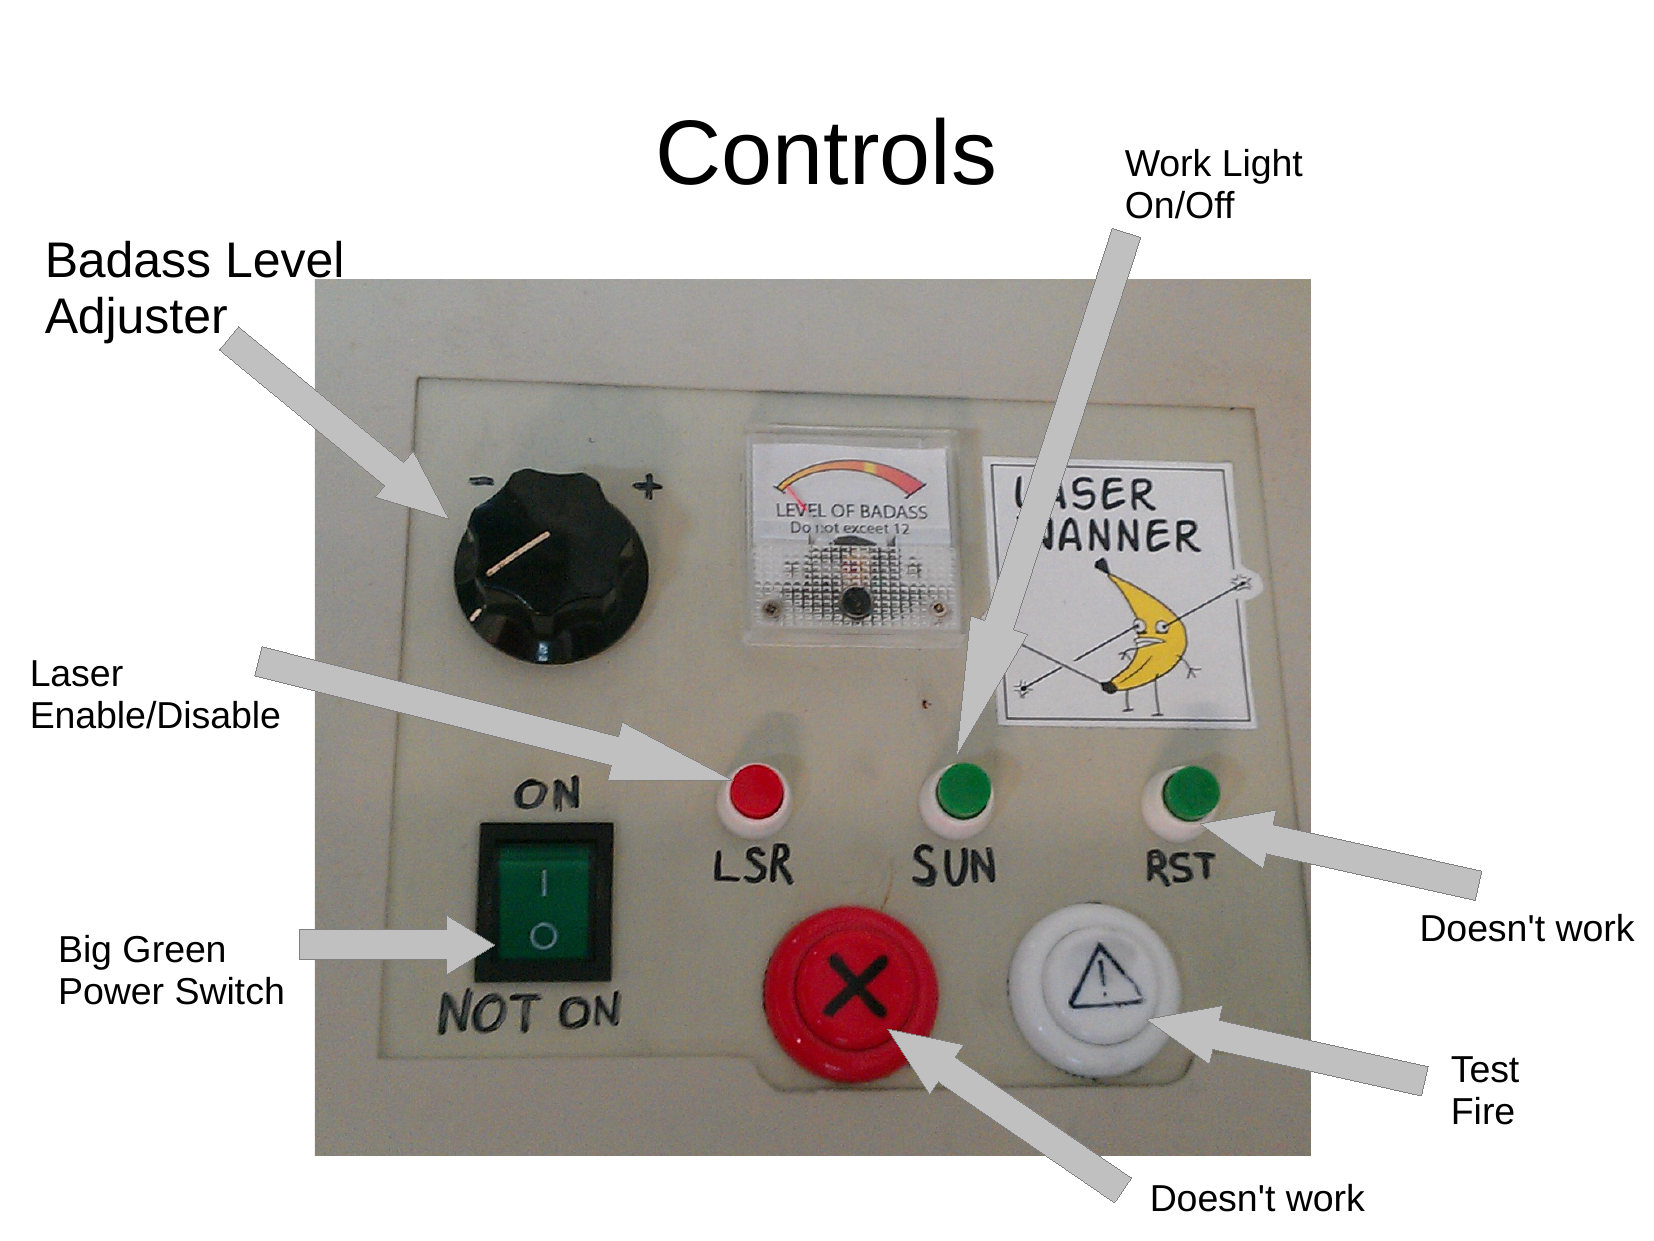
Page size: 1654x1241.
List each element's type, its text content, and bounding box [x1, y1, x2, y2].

text_box [956, 234, 1141, 756]
text_box [222, 352, 450, 520]
text_box Badass Level Adjuster [30, 225, 374, 352]
text_box [1200, 809, 1482, 900]
text_box Work Light On/Off [1110, 135, 1329, 234]
title Controls [82, 49, 1571, 257]
text_box Test Fire [1436, 1041, 1546, 1141]
text_box [296, 655, 734, 781]
text_box Big Green Power Switch [43, 921, 300, 1021]
text_box [300, 914, 495, 975]
text_box Laser Enable/Disable [15, 645, 296, 744]
text_box Doesn't work [1404, 900, 1650, 957]
text_box [887, 1029, 1132, 1203]
text_box Doesn't work [1135, 1170, 1381, 1227]
picture [314, 279, 1311, 1156]
text_box [1146, 1005, 1429, 1096]
